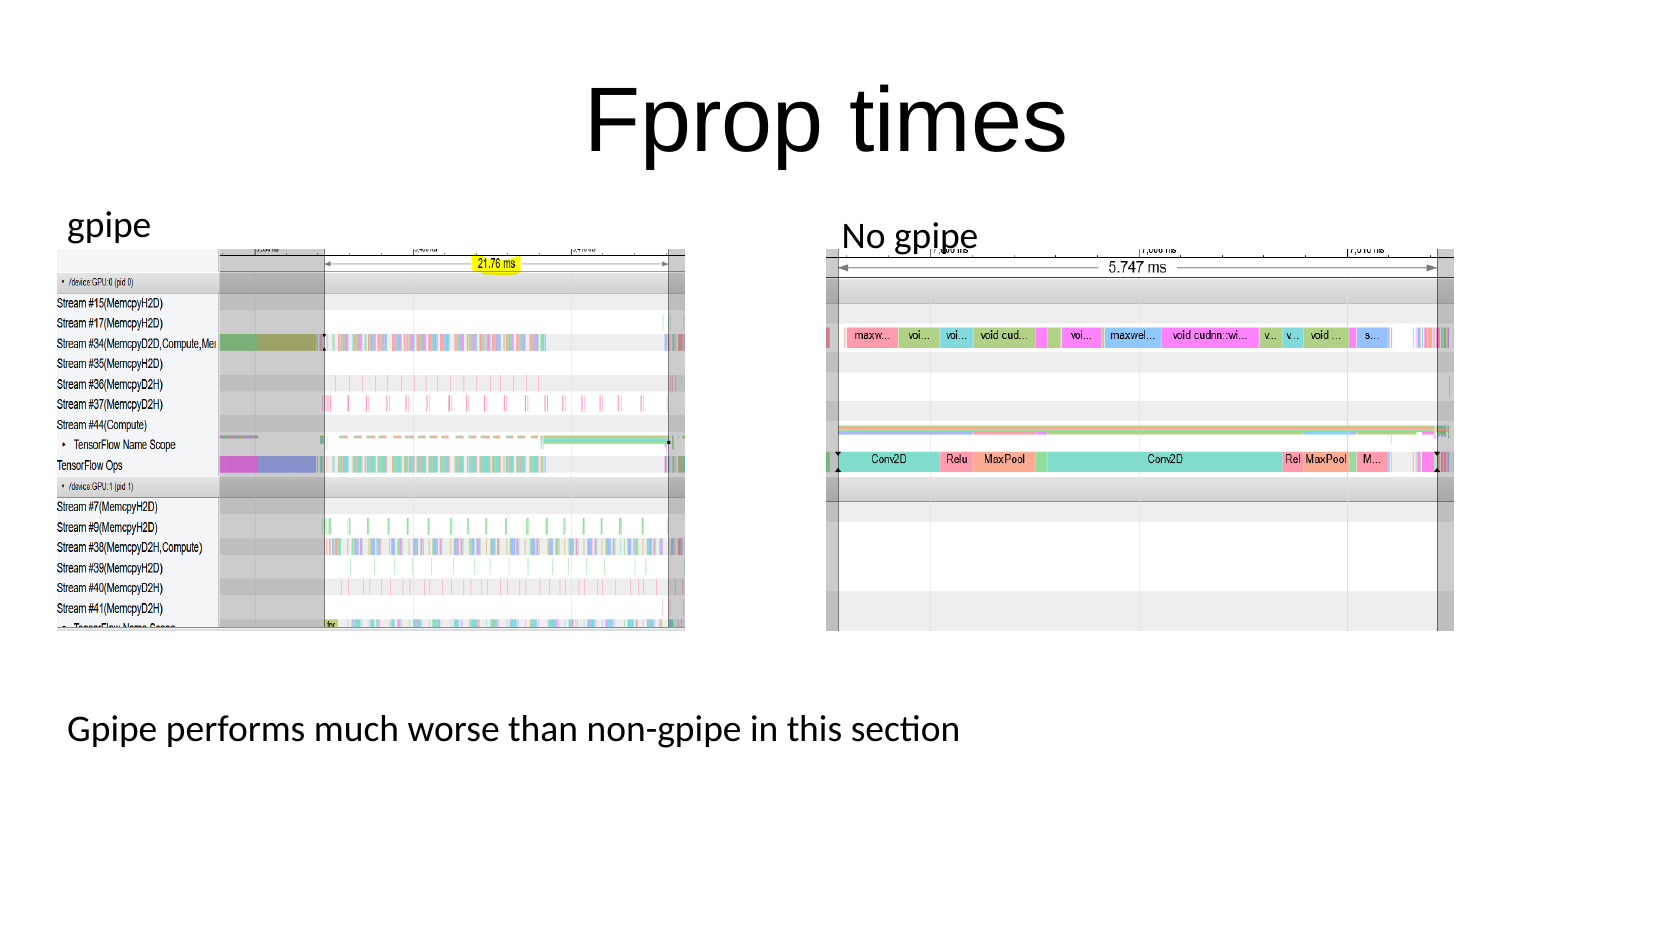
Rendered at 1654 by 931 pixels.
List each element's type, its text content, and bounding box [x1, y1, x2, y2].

title Fprop times [82, 37, 1571, 193]
picture [57, 249, 685, 631]
text_box Gpipe performs much worse than non-gpipe in this section [52, 696, 1250, 758]
text_box gpipe [52, 192, 383, 253]
picture [826, 249, 1454, 631]
text_box No gpipe [826, 203, 1208, 264]
